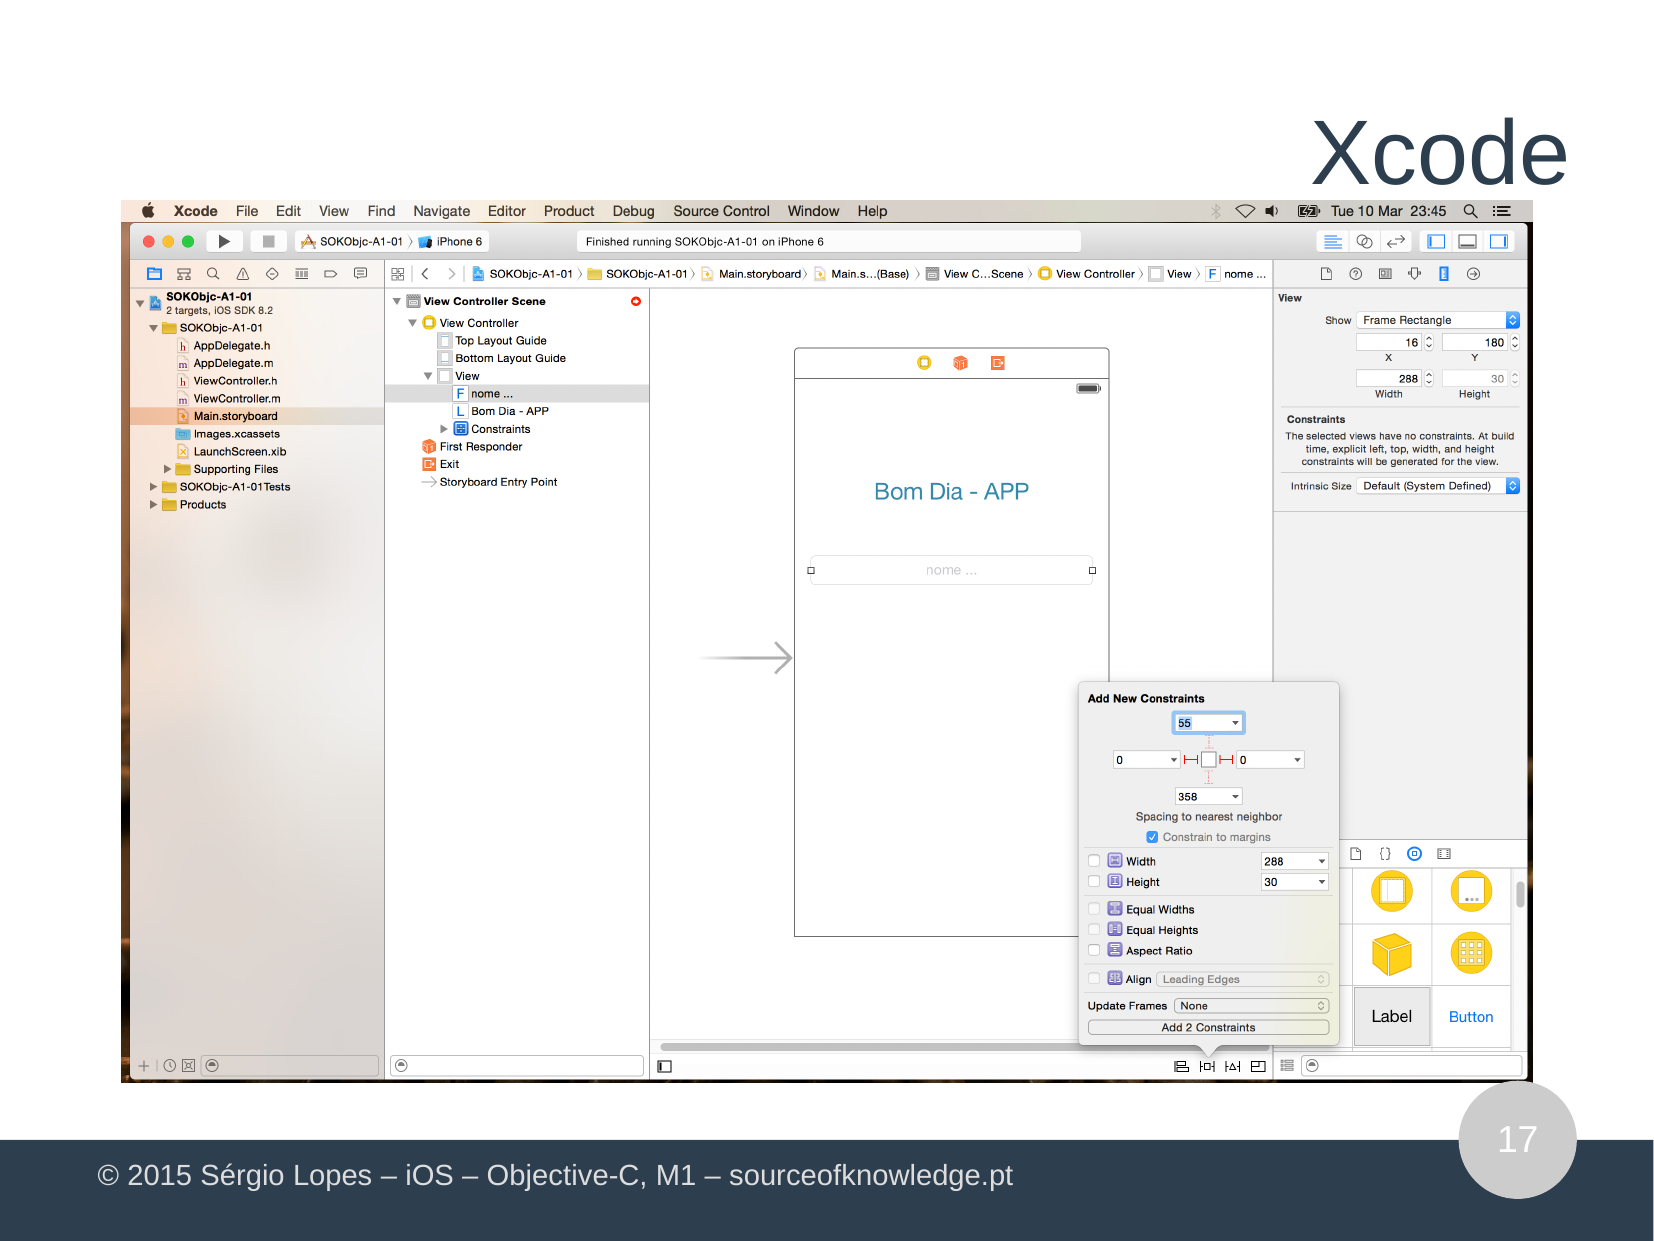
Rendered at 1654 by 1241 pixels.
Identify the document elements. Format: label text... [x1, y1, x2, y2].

picture [121, 200, 1533, 1083]
text_box [0, 1139, 1654, 1241]
title Xcode [82, 49, 1571, 257]
text_box 17 [1458, 1080, 1577, 1199]
text_box © 2015 Sérgio Lopes – iOS – Objective-C, M1 – sourceofknowledge.pt [82, 1151, 1026, 1199]
